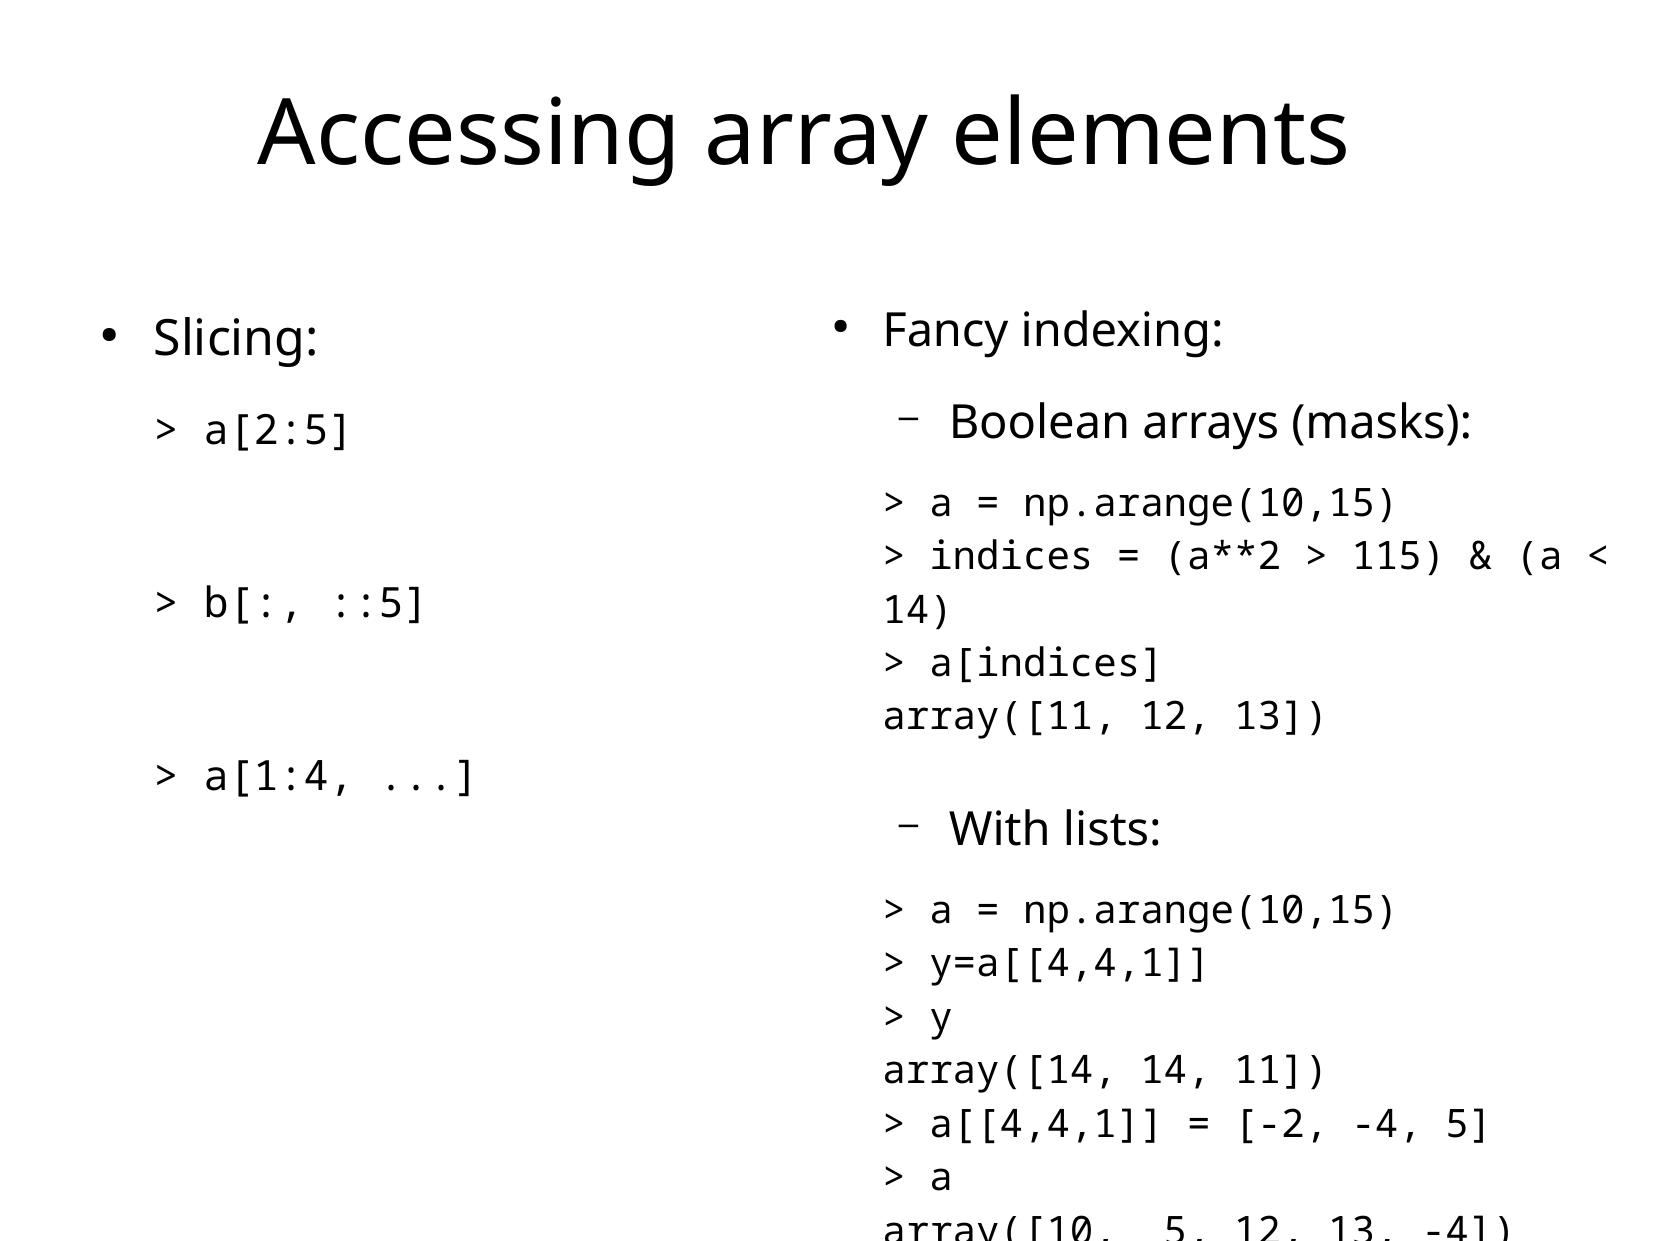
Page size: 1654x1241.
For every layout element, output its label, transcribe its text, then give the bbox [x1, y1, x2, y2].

title Accessing array elements [79, 25, 1531, 233]
list Fancy indexing: Boolean arrays (masks): > a = np.arange(10,15) > indices = (a**2 > 115) & (a < 14) > a[indices] array([11, 12, 13]) With lists: > a = np.arange(10,15) > y=a[[4,4,1]] > y array([14, 14, 11]) > a[[4,4,1]] = [-2, -4, 5] > a array([10, 5, 12, 13, -4]) [815, 296, 1642, 1241]
list Slicing: > a[2:5] > b[:, ::5] > a[1:4, ...] [82, 302, 809, 1106]
